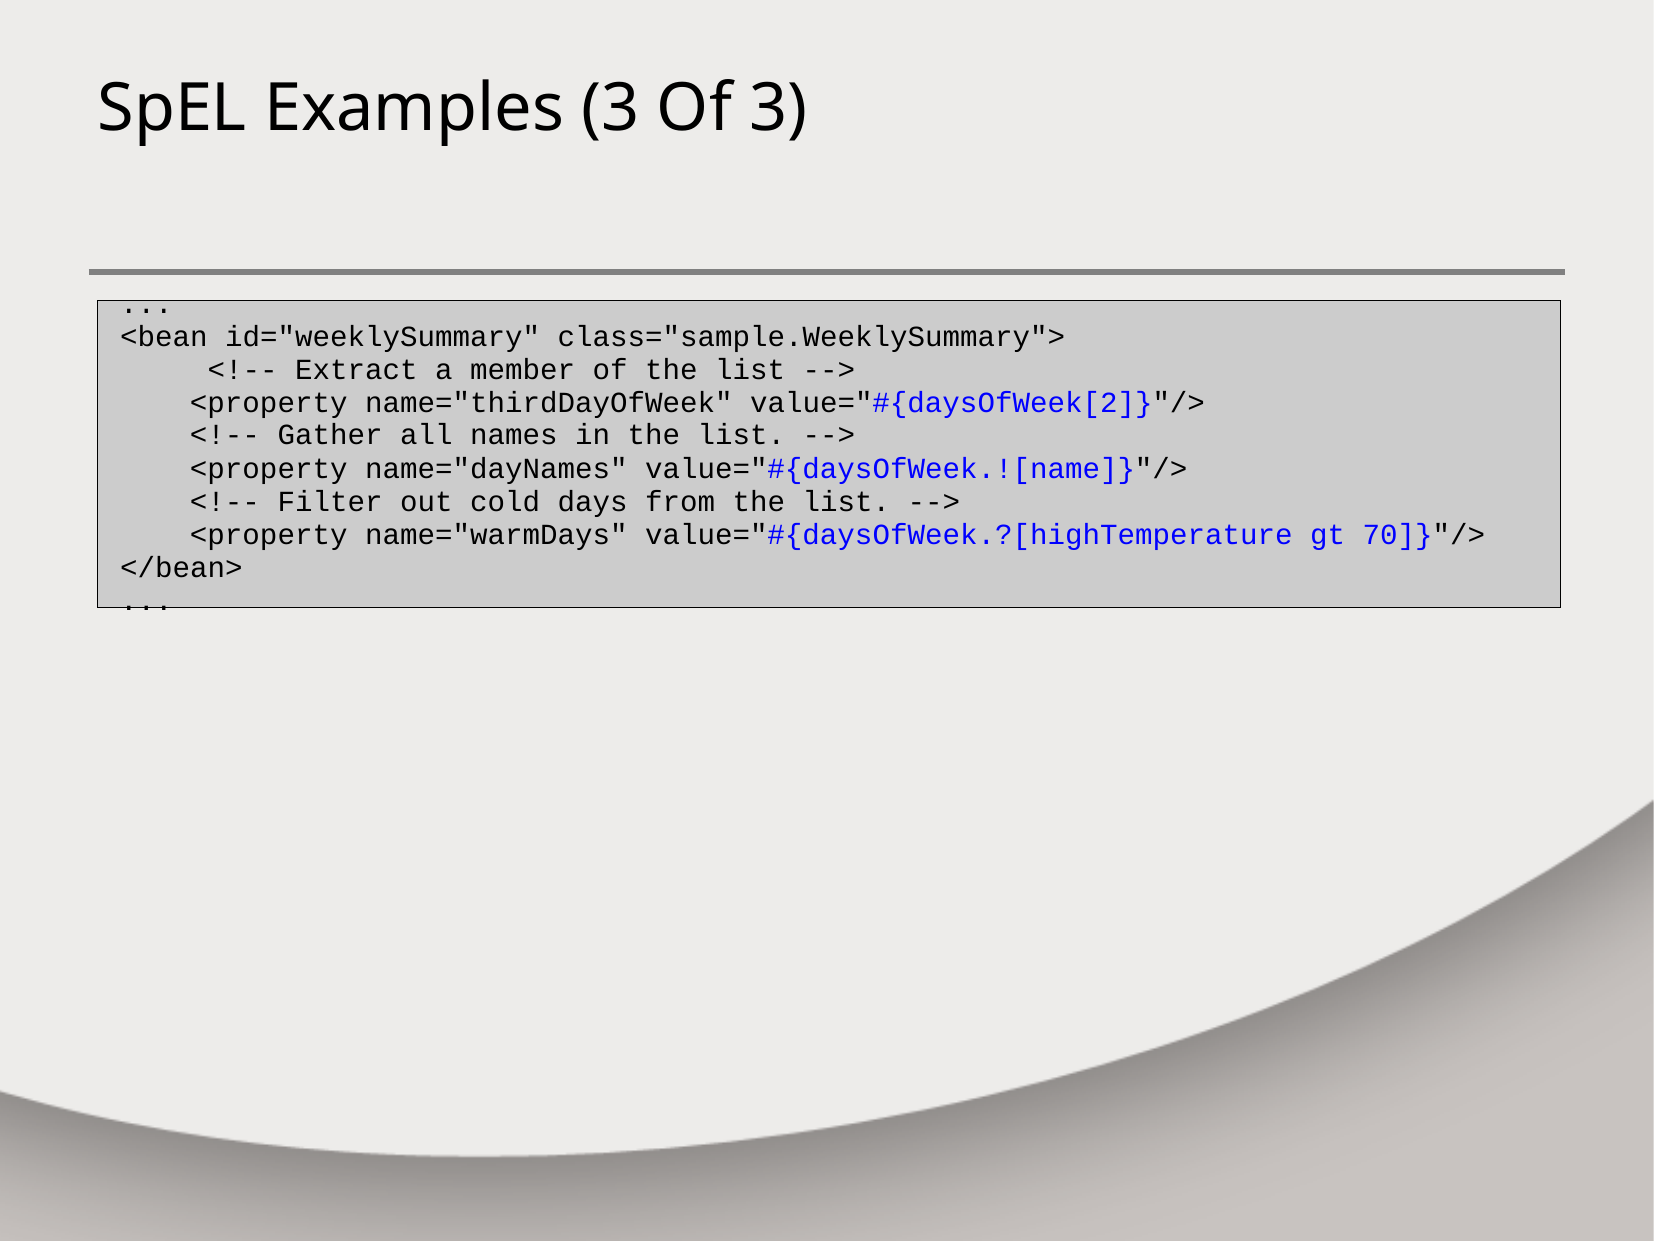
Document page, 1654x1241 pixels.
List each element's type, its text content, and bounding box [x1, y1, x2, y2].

picture [0, 0, 1654, 1241]
text_box ... <bean id="weeklySummary" class="sample.WeeklySummary"> <!-- Extract a member of the list --> <property name="thirdDayOfWeek" value="#{daysOfWeek[2]}"/> <!-- Gather all names in the list. --> <property name="dayNames" value="#{daysOfWeek.![name]}"/> <!-- Filter out cold days from the list. --> <property name="warmDays" value="#{daysOfWeek.?[highTemperature gt 70]}"/> </bean> ... [97, 300, 1561, 608]
title SpEL Examples (3 Of 3) [97, 75, 1561, 226]
